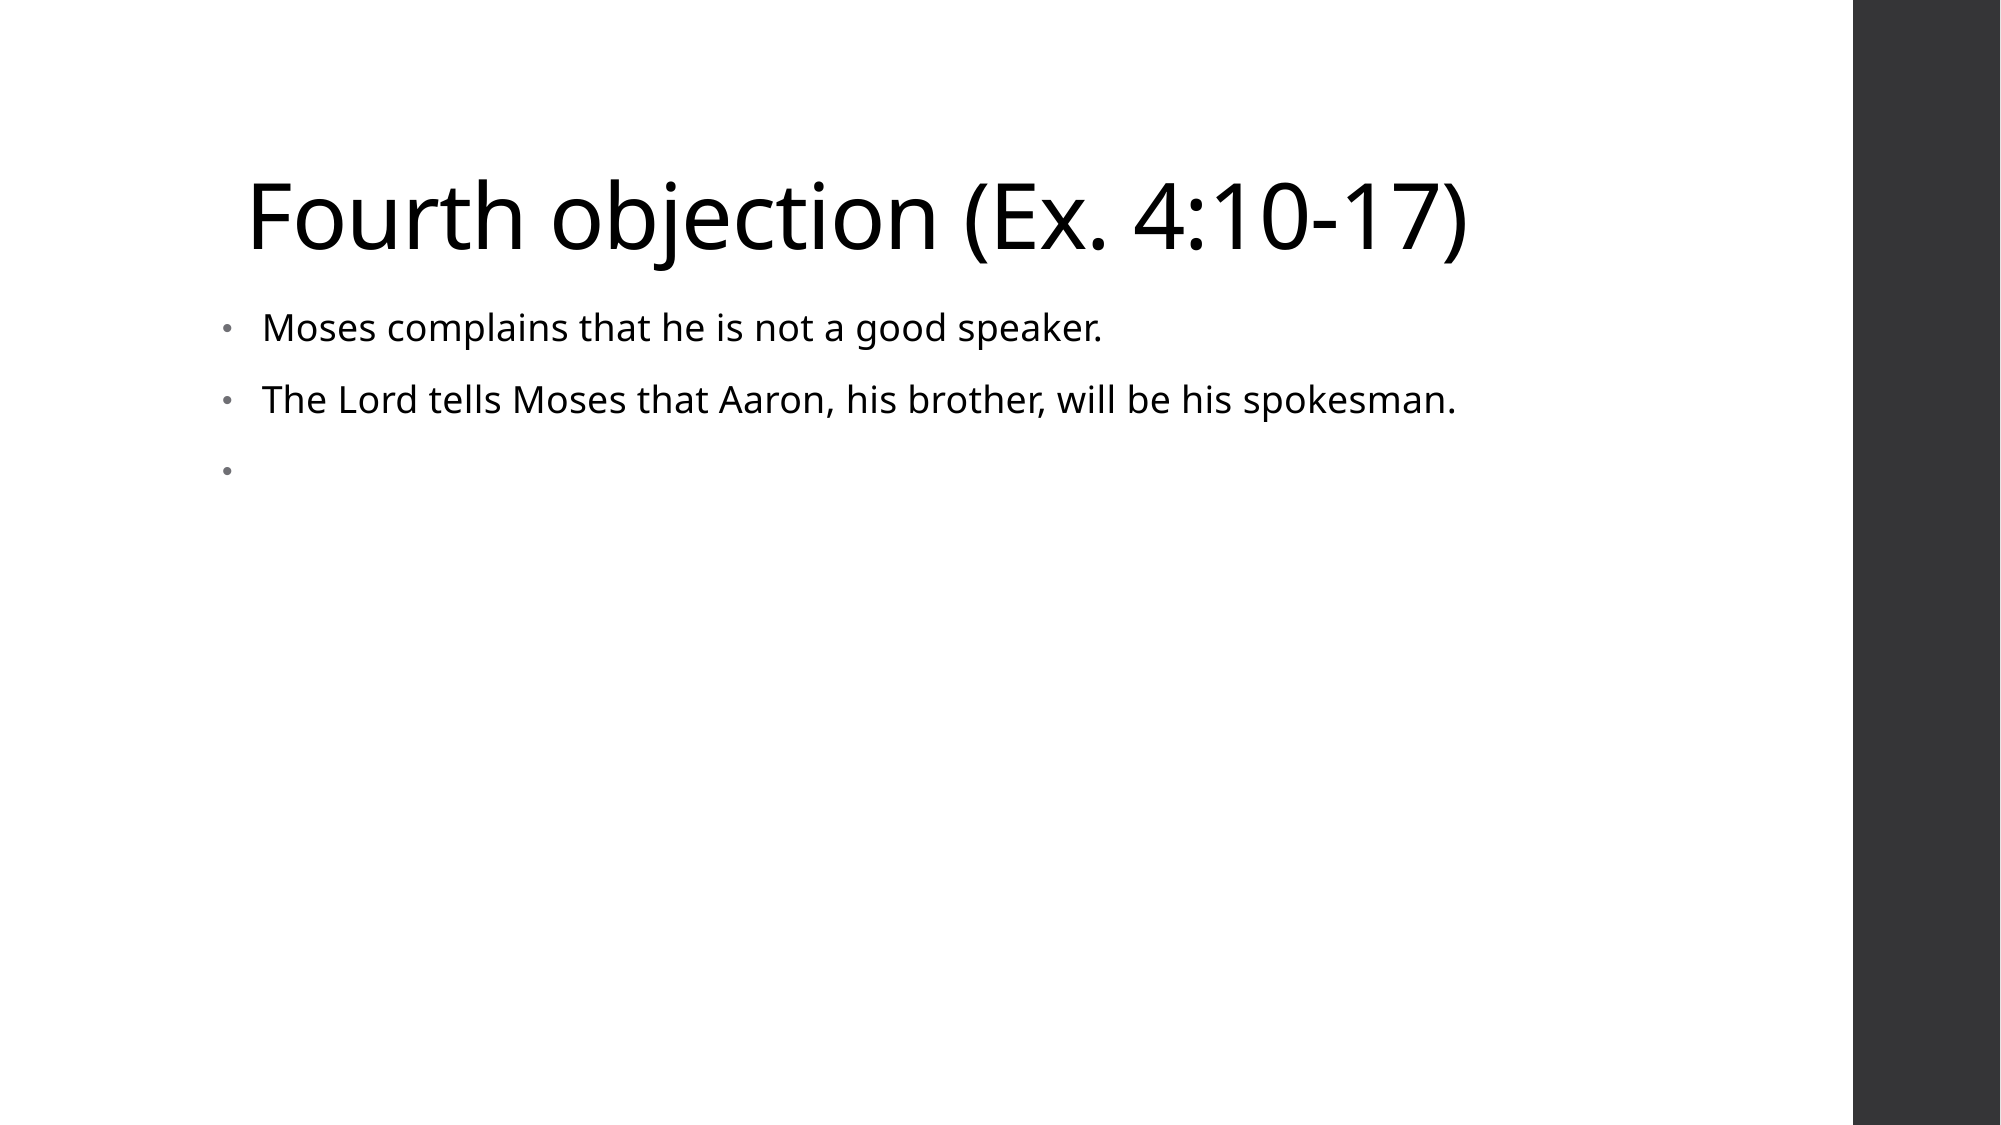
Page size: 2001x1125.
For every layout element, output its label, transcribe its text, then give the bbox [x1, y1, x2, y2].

list Moses complains that he is not a good speaker. The Lord tells Moses that Aaron, his brother, will be his spokesman. [206, 299, 1617, 1014]
title Fourth objection (Ex. 4:10-17) [206, 60, 1797, 278]
